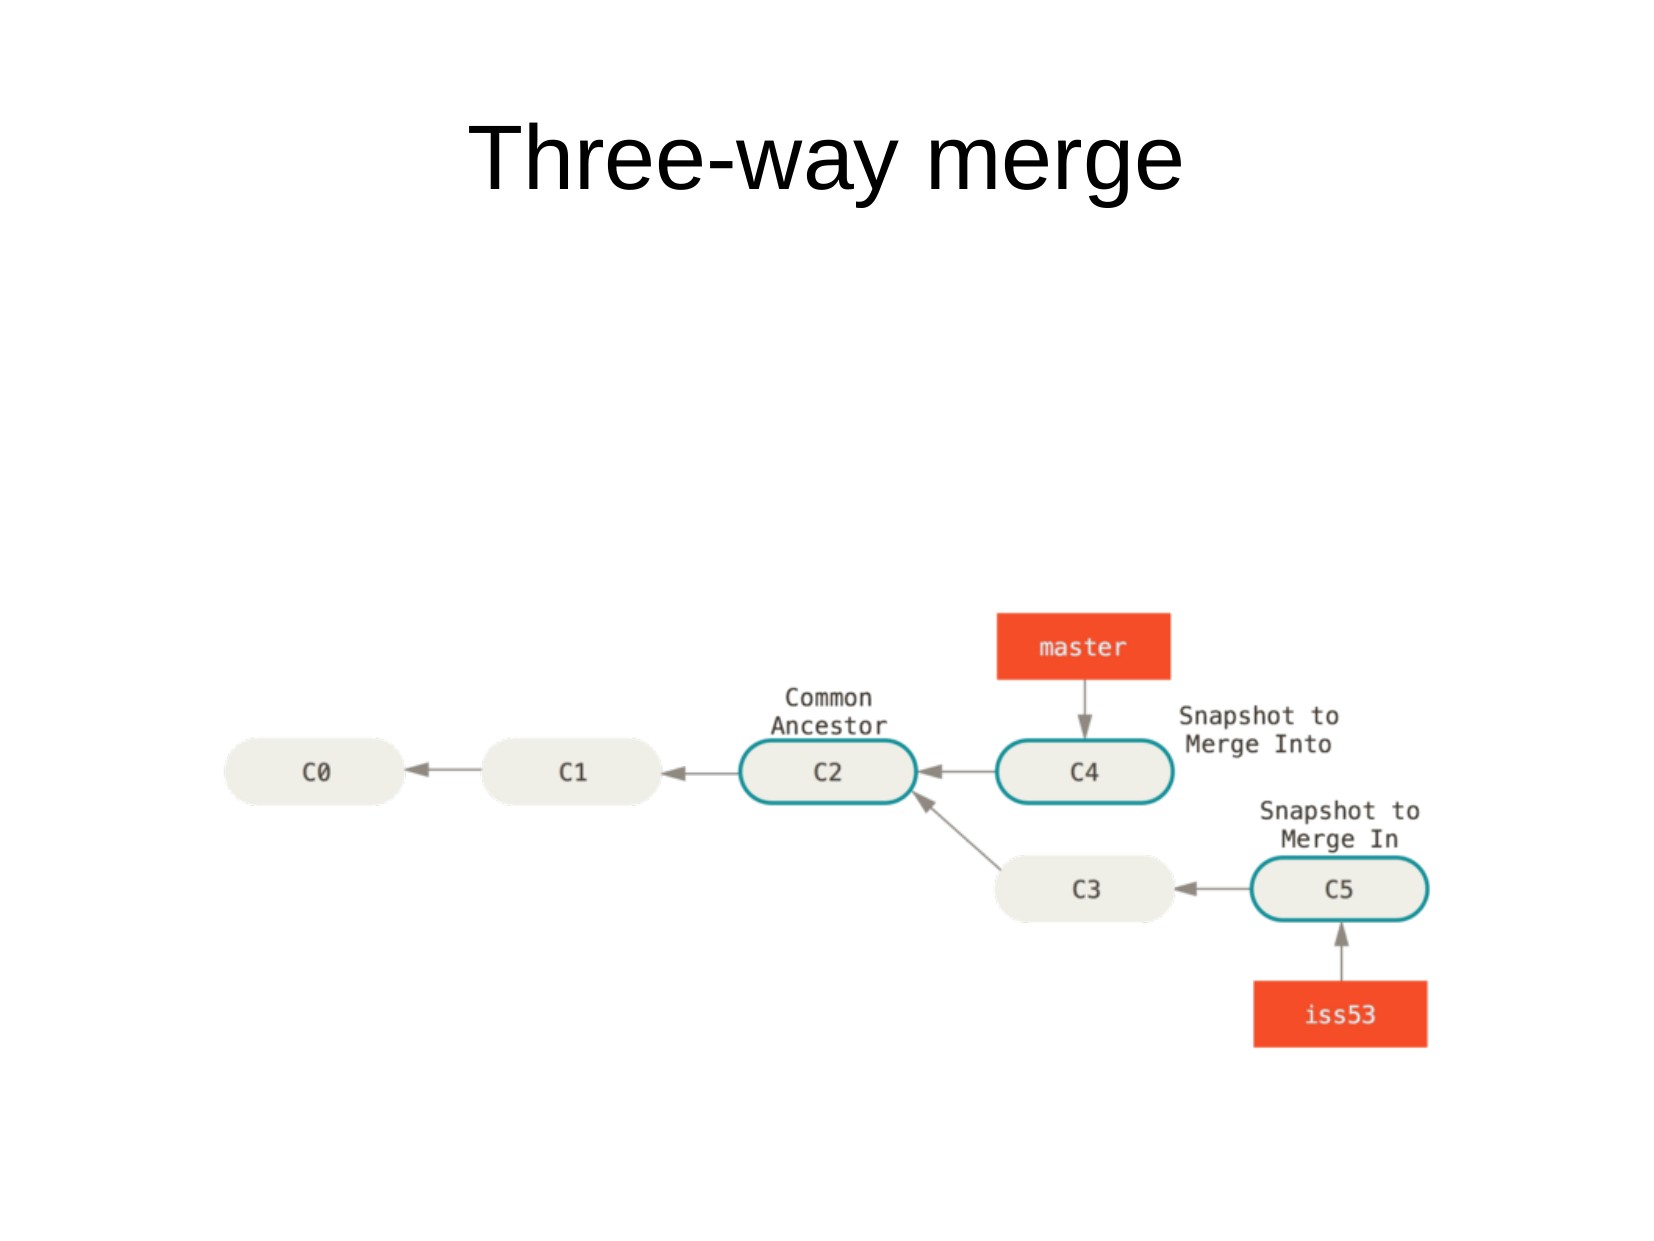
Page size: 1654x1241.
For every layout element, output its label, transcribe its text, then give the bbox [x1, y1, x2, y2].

title Three-way merge [82, 49, 1571, 257]
picture [201, 474, 1452, 1070]
